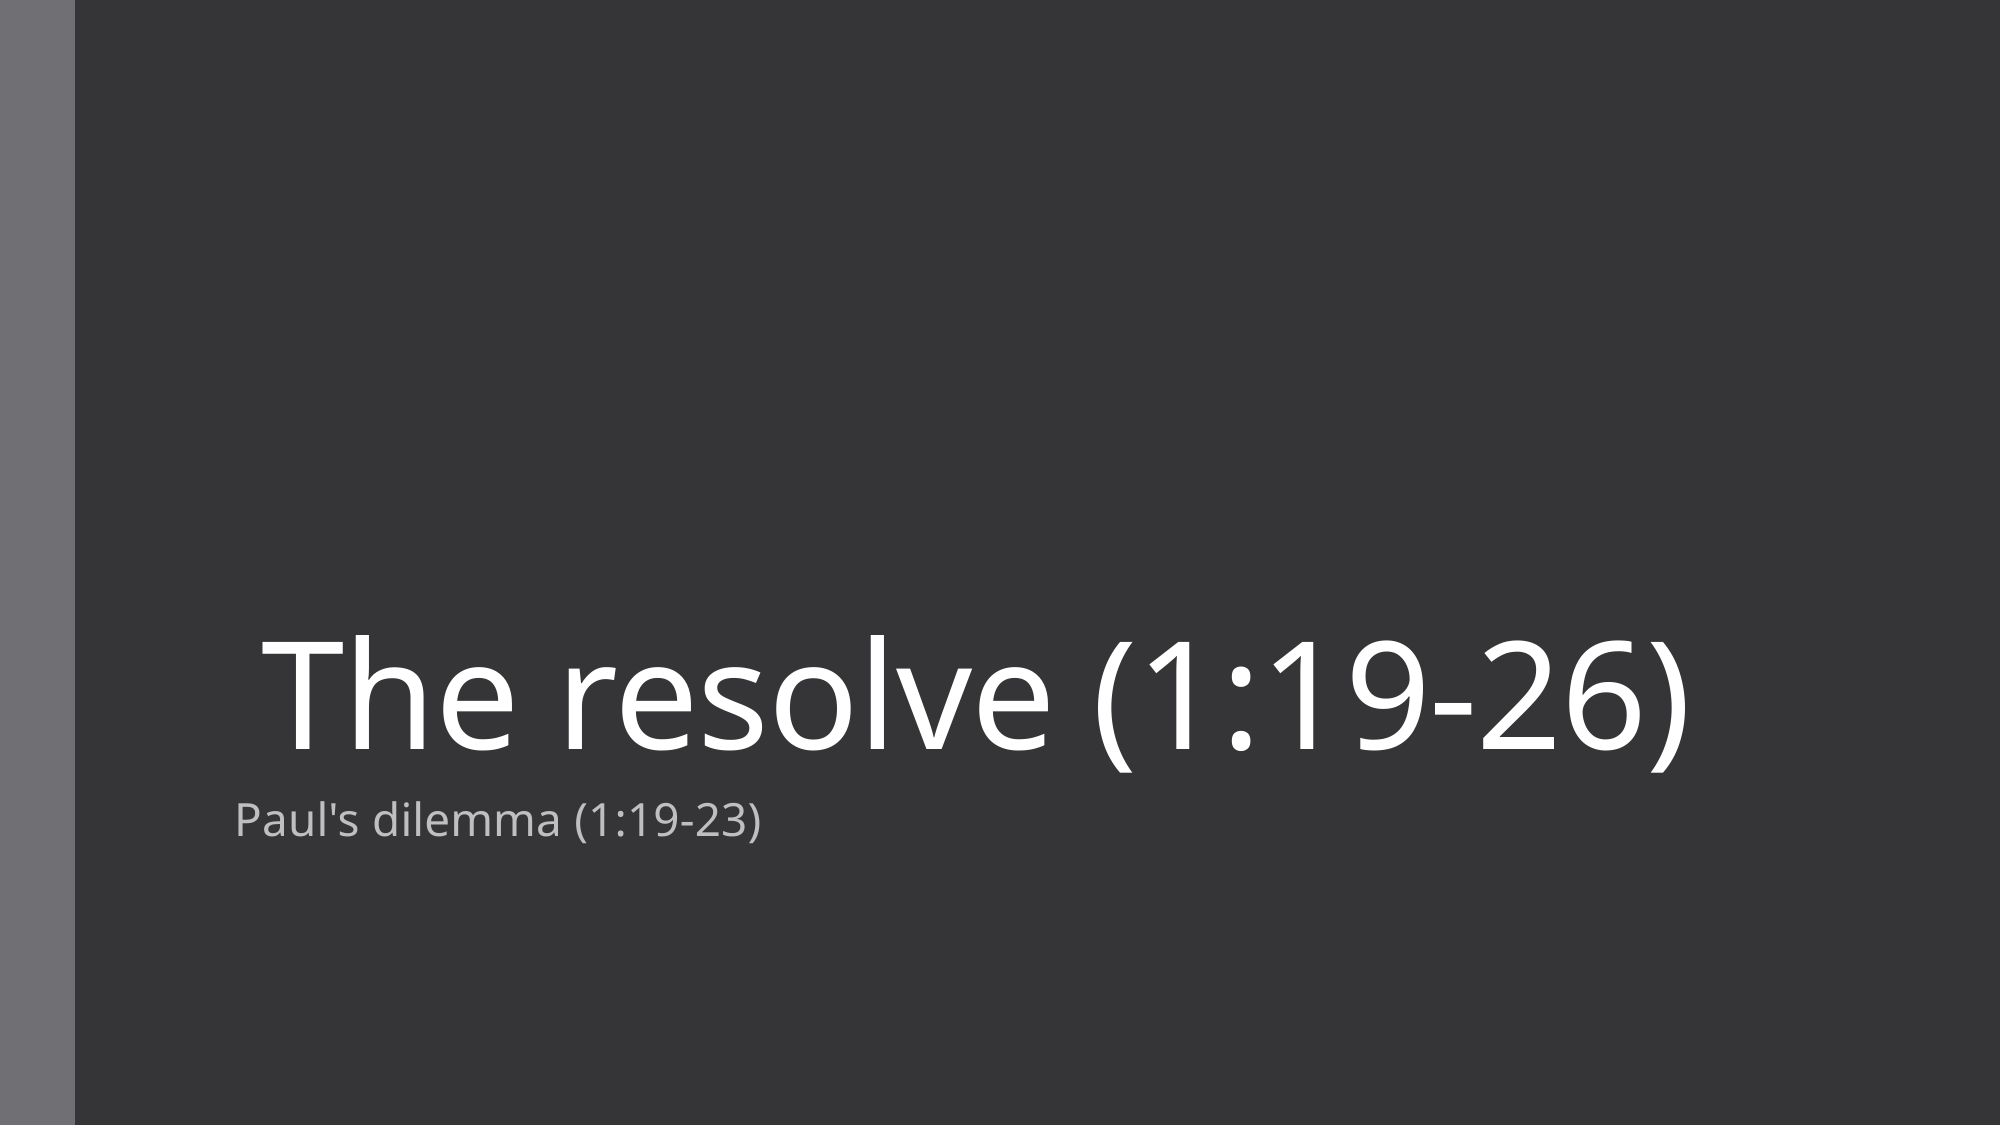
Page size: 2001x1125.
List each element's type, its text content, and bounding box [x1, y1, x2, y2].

title The resolve (1:19-26) [206, 124, 1752, 787]
subtitle Paul's dilemma (1:19-23) [206, 787, 1752, 1066]
